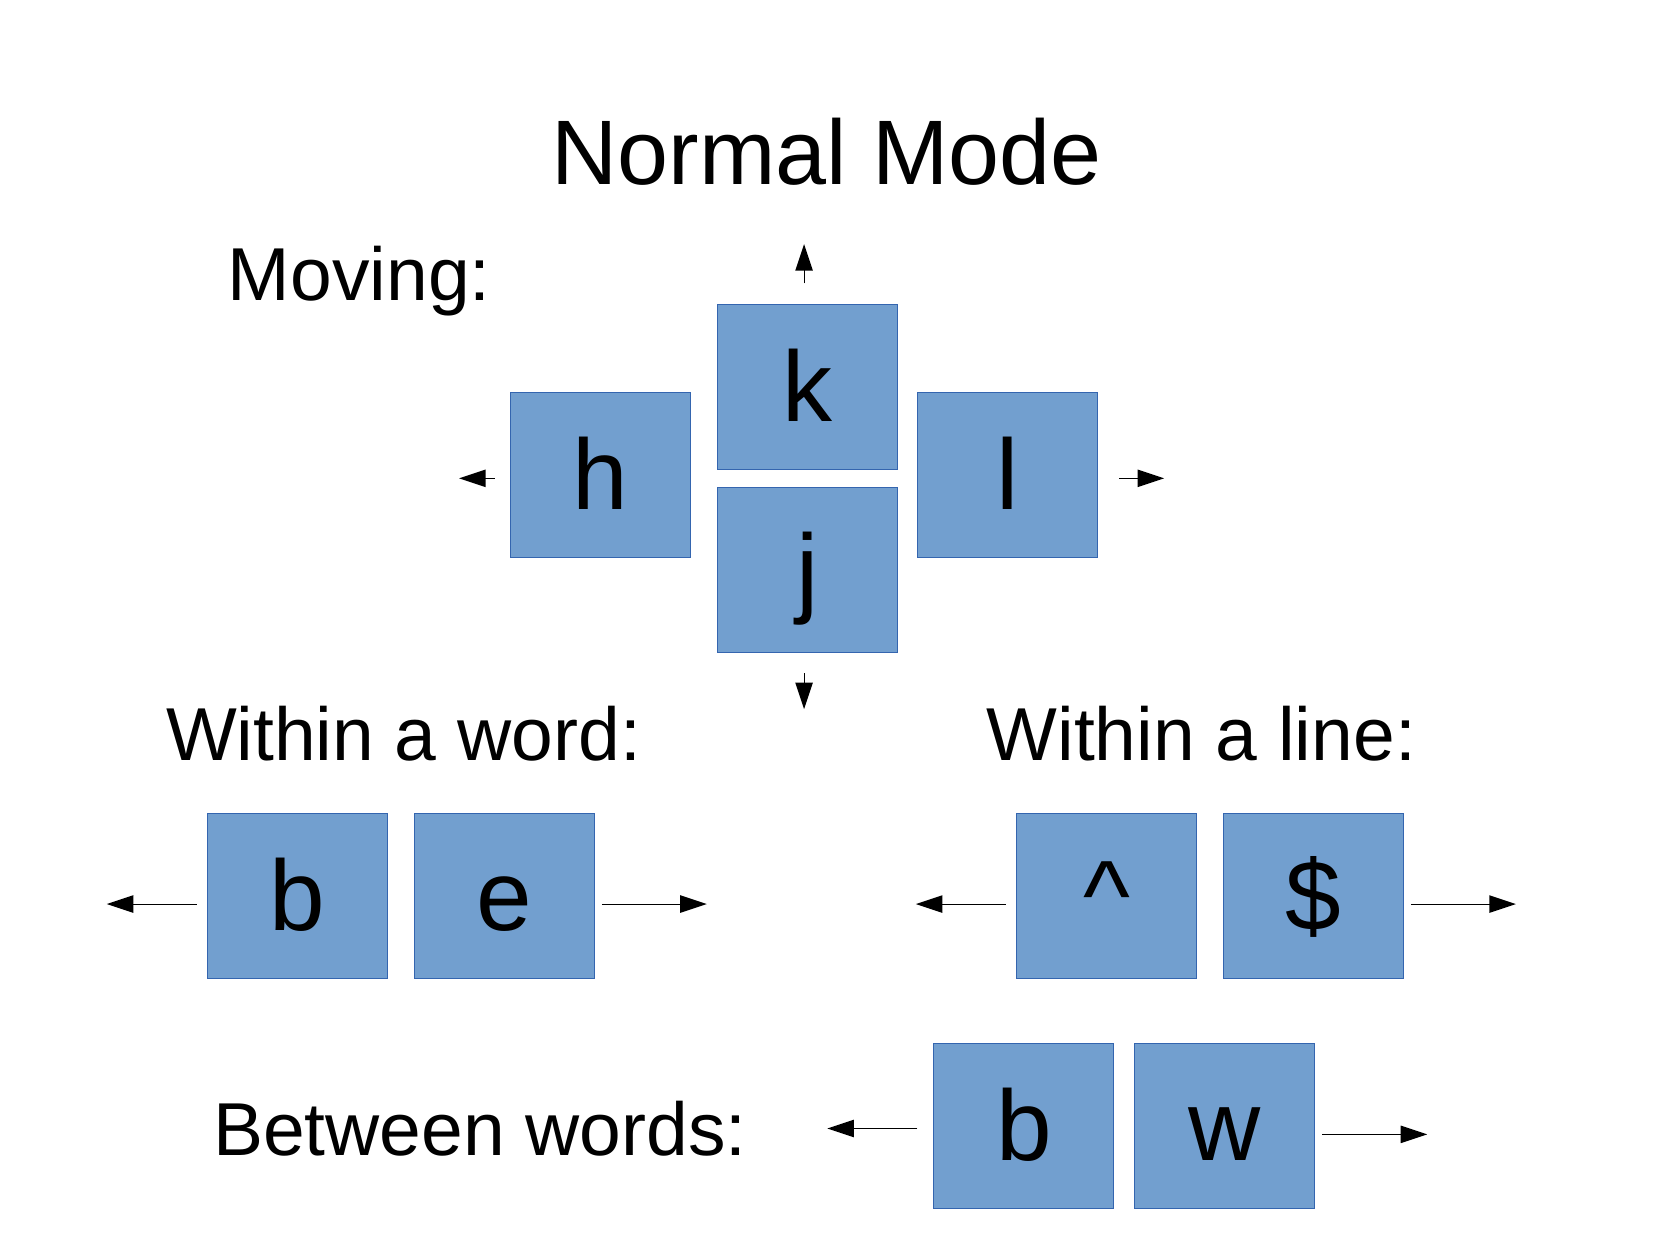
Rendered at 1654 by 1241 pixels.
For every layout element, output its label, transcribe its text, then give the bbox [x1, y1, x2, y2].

text_box Within a line: [972, 685, 1432, 793]
text_box Between words: [198, 1080, 762, 1188]
text_box b [933, 1043, 1114, 1209]
text_box k [717, 304, 898, 470]
text_box w [1134, 1043, 1315, 1209]
text_box j [717, 487, 898, 653]
text_box b [207, 813, 388, 979]
text_box ^ [1016, 813, 1197, 979]
text_box Within a word: [151, 685, 657, 793]
text_box $ [1223, 813, 1404, 979]
text_box e [414, 813, 595, 979]
text_box l [917, 392, 1098, 558]
title Normal Mode [82, 49, 1571, 257]
text_box Moving: [213, 225, 649, 333]
text_box h [510, 392, 691, 558]
